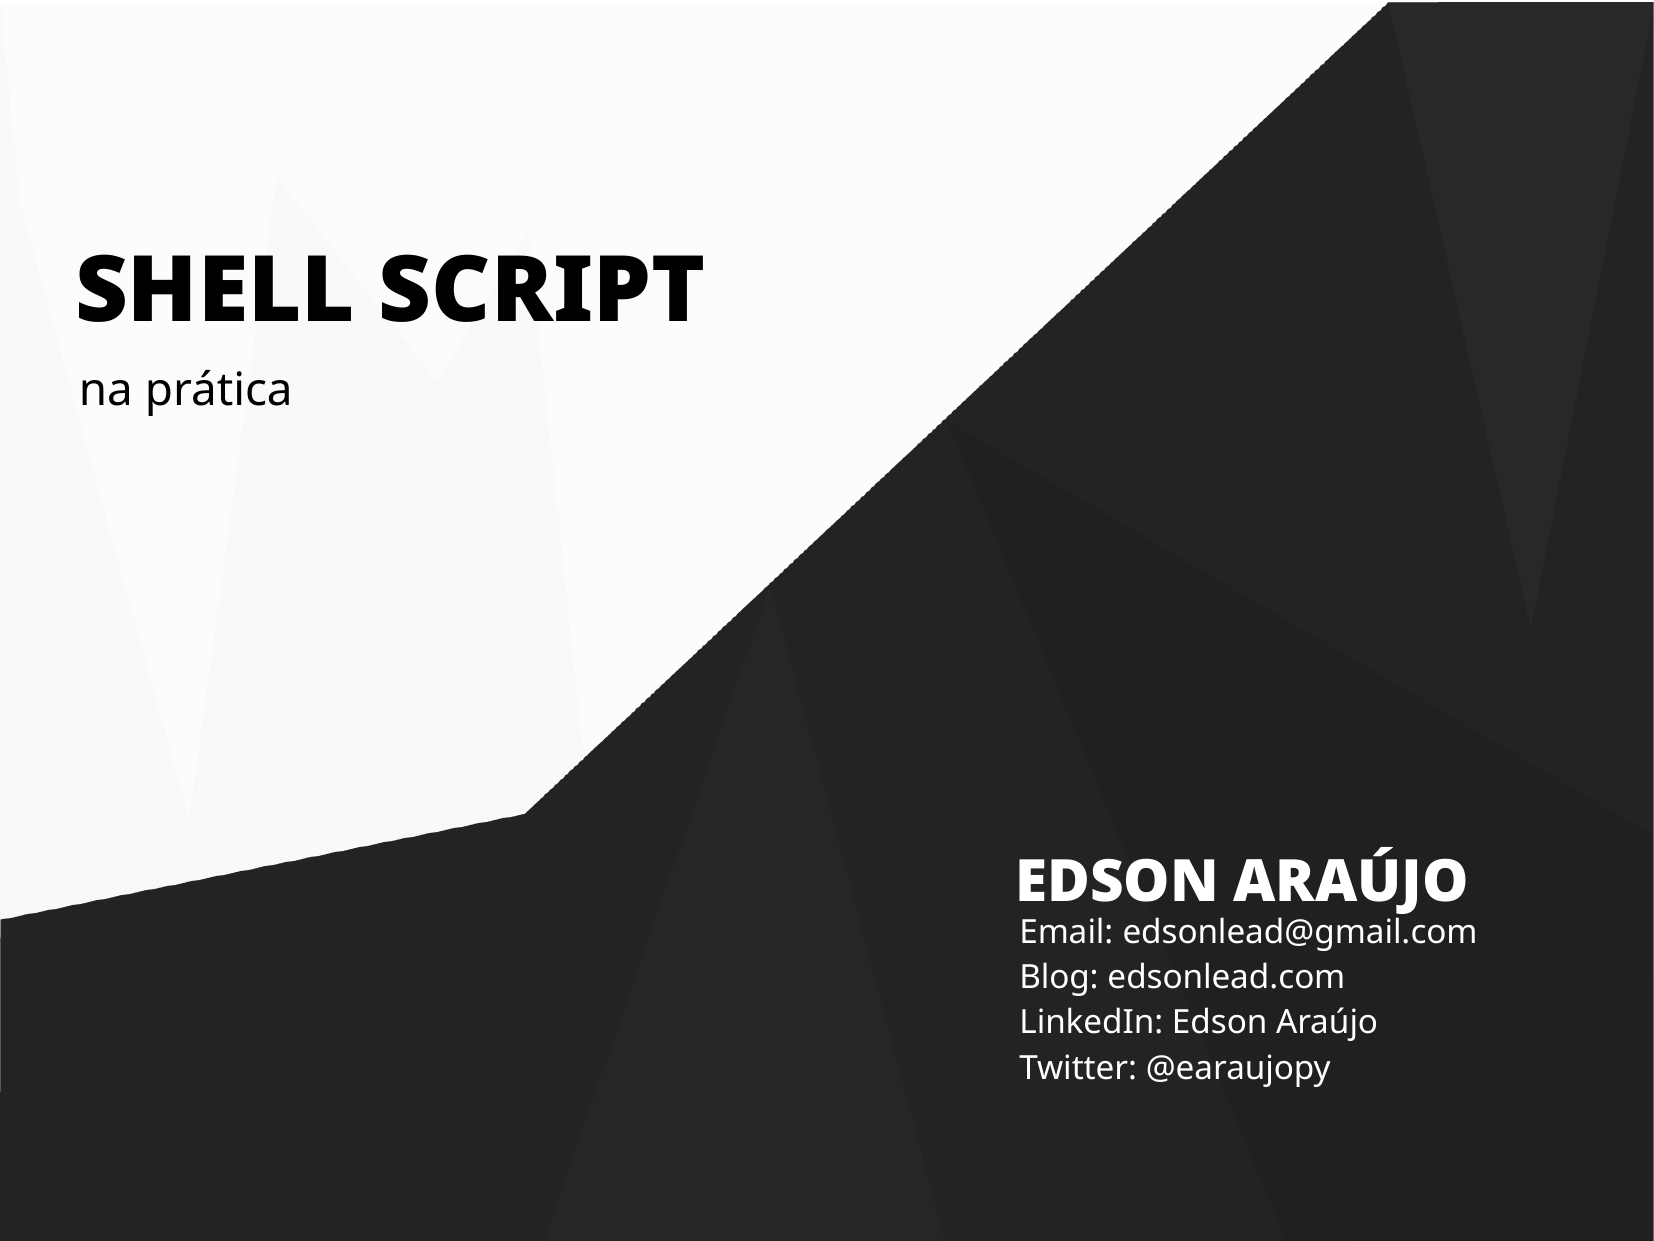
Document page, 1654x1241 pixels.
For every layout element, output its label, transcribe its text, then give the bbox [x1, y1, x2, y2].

title SHELL SCRIPT [75, 211, 823, 362]
title EDSON ARAÚJO [1015, 804, 1538, 955]
subtitle Email: edsonlead@gmail.com Blog: edsonlead.com LinkedIn: Edson Araújo Twitter: @earaujopy [1019, 901, 1538, 1096]
text_box na prática [78, 331, 687, 445]
picture [0, 2, 1654, 1241]
